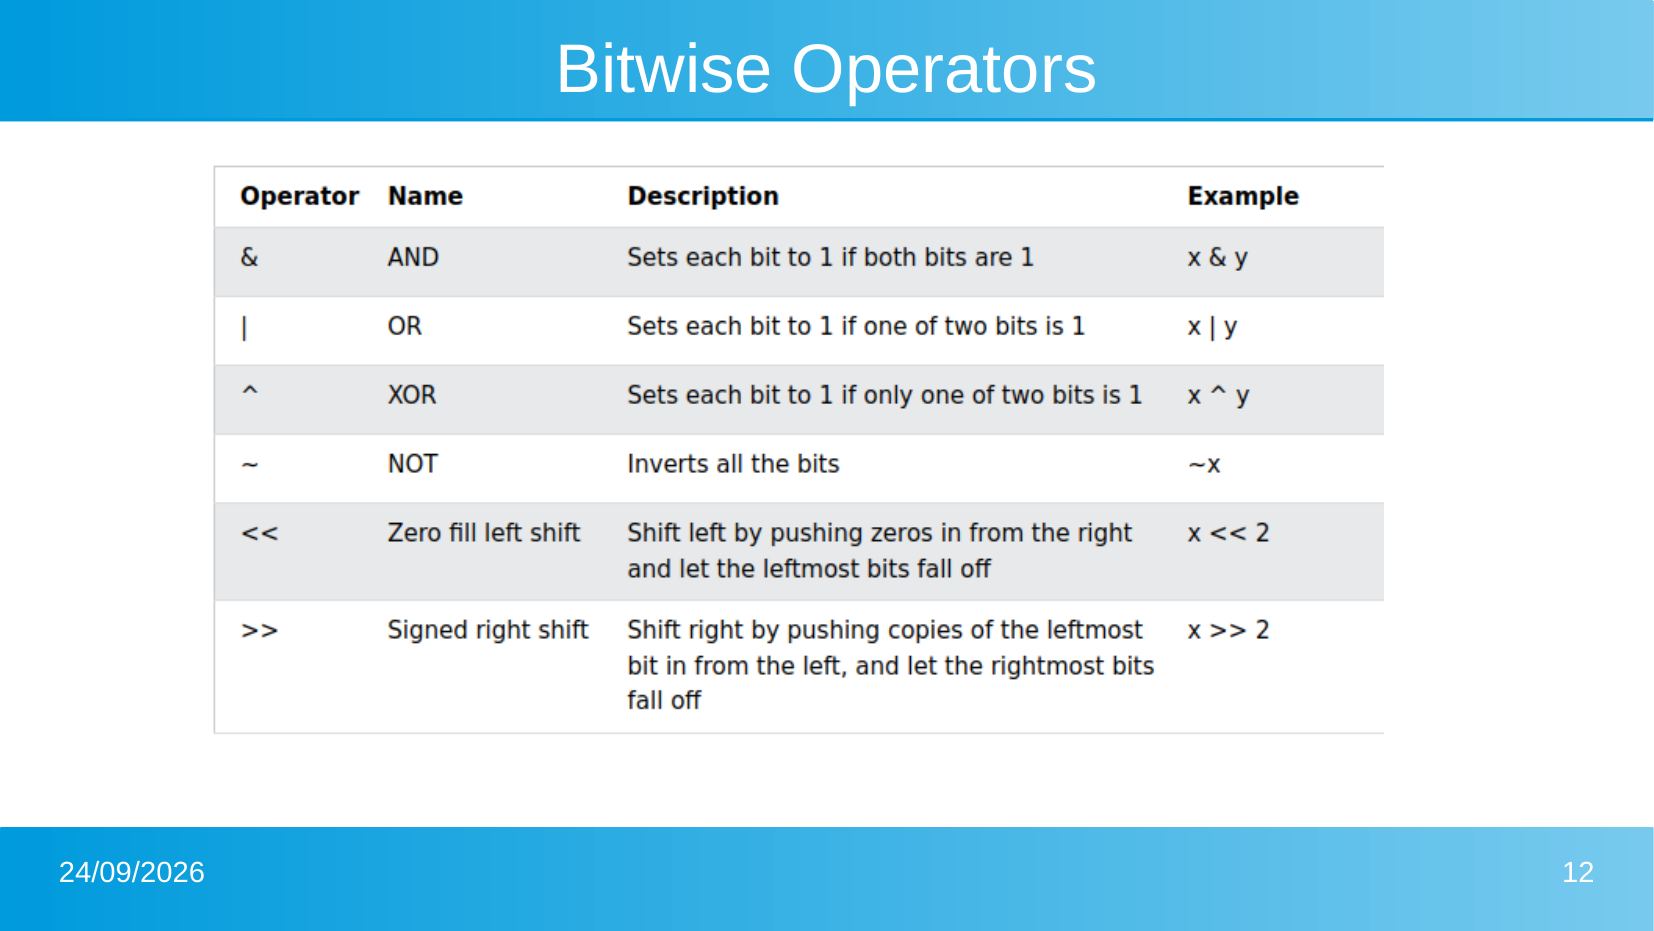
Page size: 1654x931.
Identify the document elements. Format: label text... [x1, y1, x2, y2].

picture [206, 155, 1384, 739]
title Bitwise Operators [59, 29, 1595, 108]
